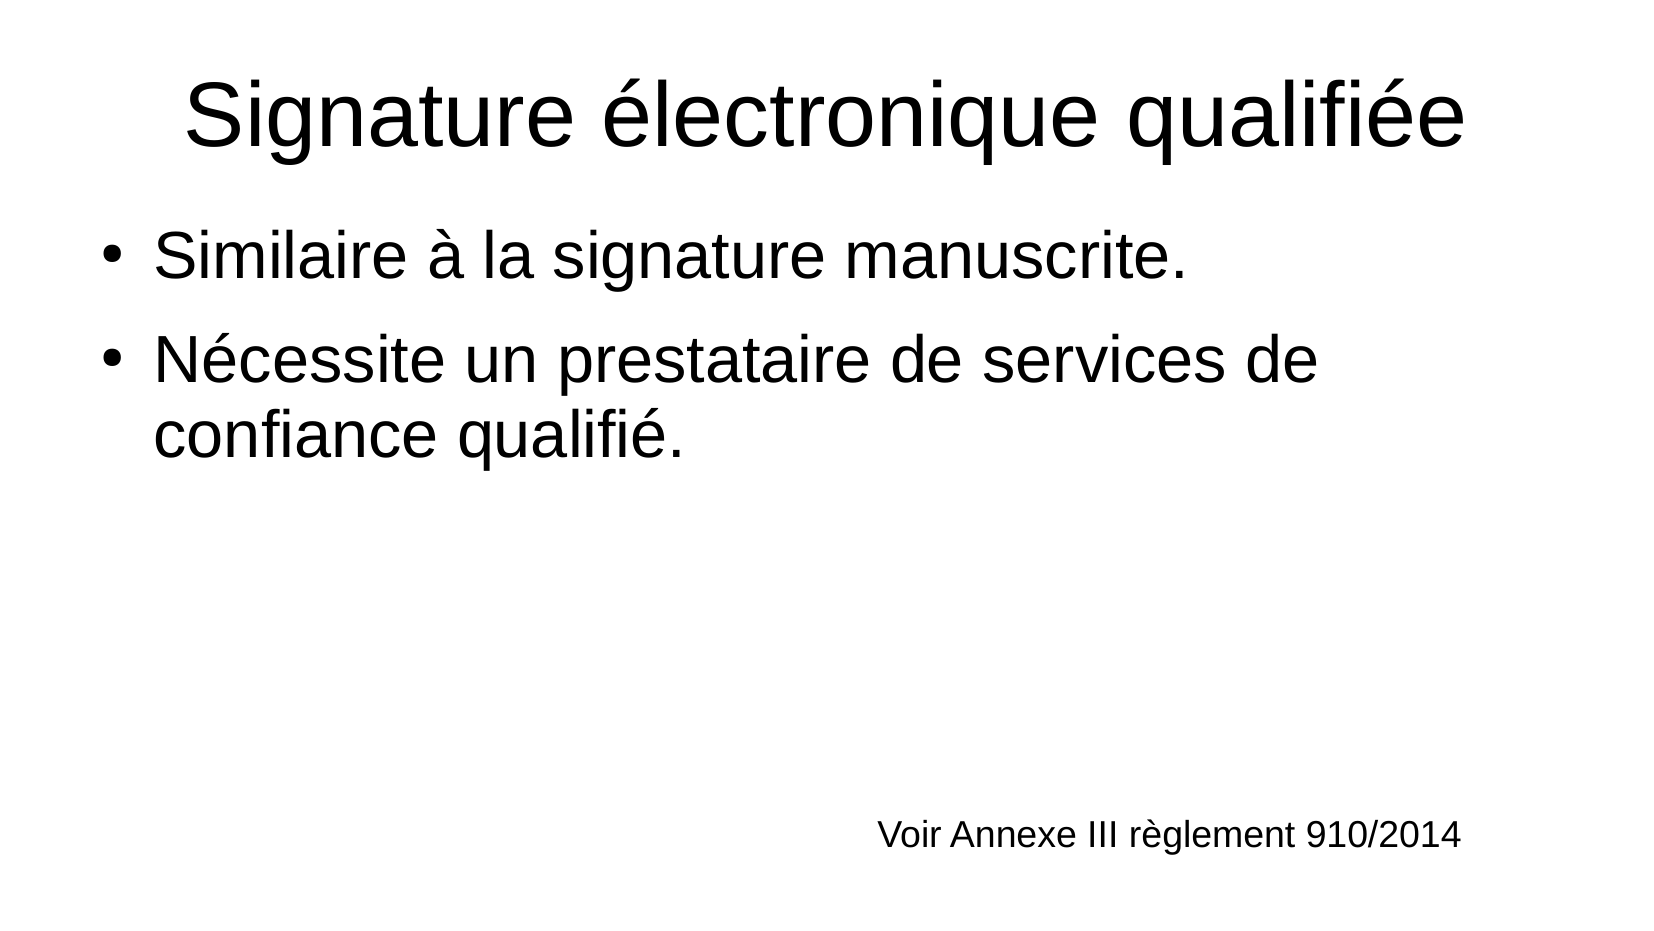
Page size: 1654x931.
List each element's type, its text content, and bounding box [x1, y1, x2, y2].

list Similaire à la signature manuscrite. Nécessite un prestataire de services de confiance qualifié. [82, 217, 1571, 758]
text_box Voir Annexe III règlement 910/2014 [862, 805, 1654, 863]
title Signature électronique qualifiée [82, 37, 1571, 193]
